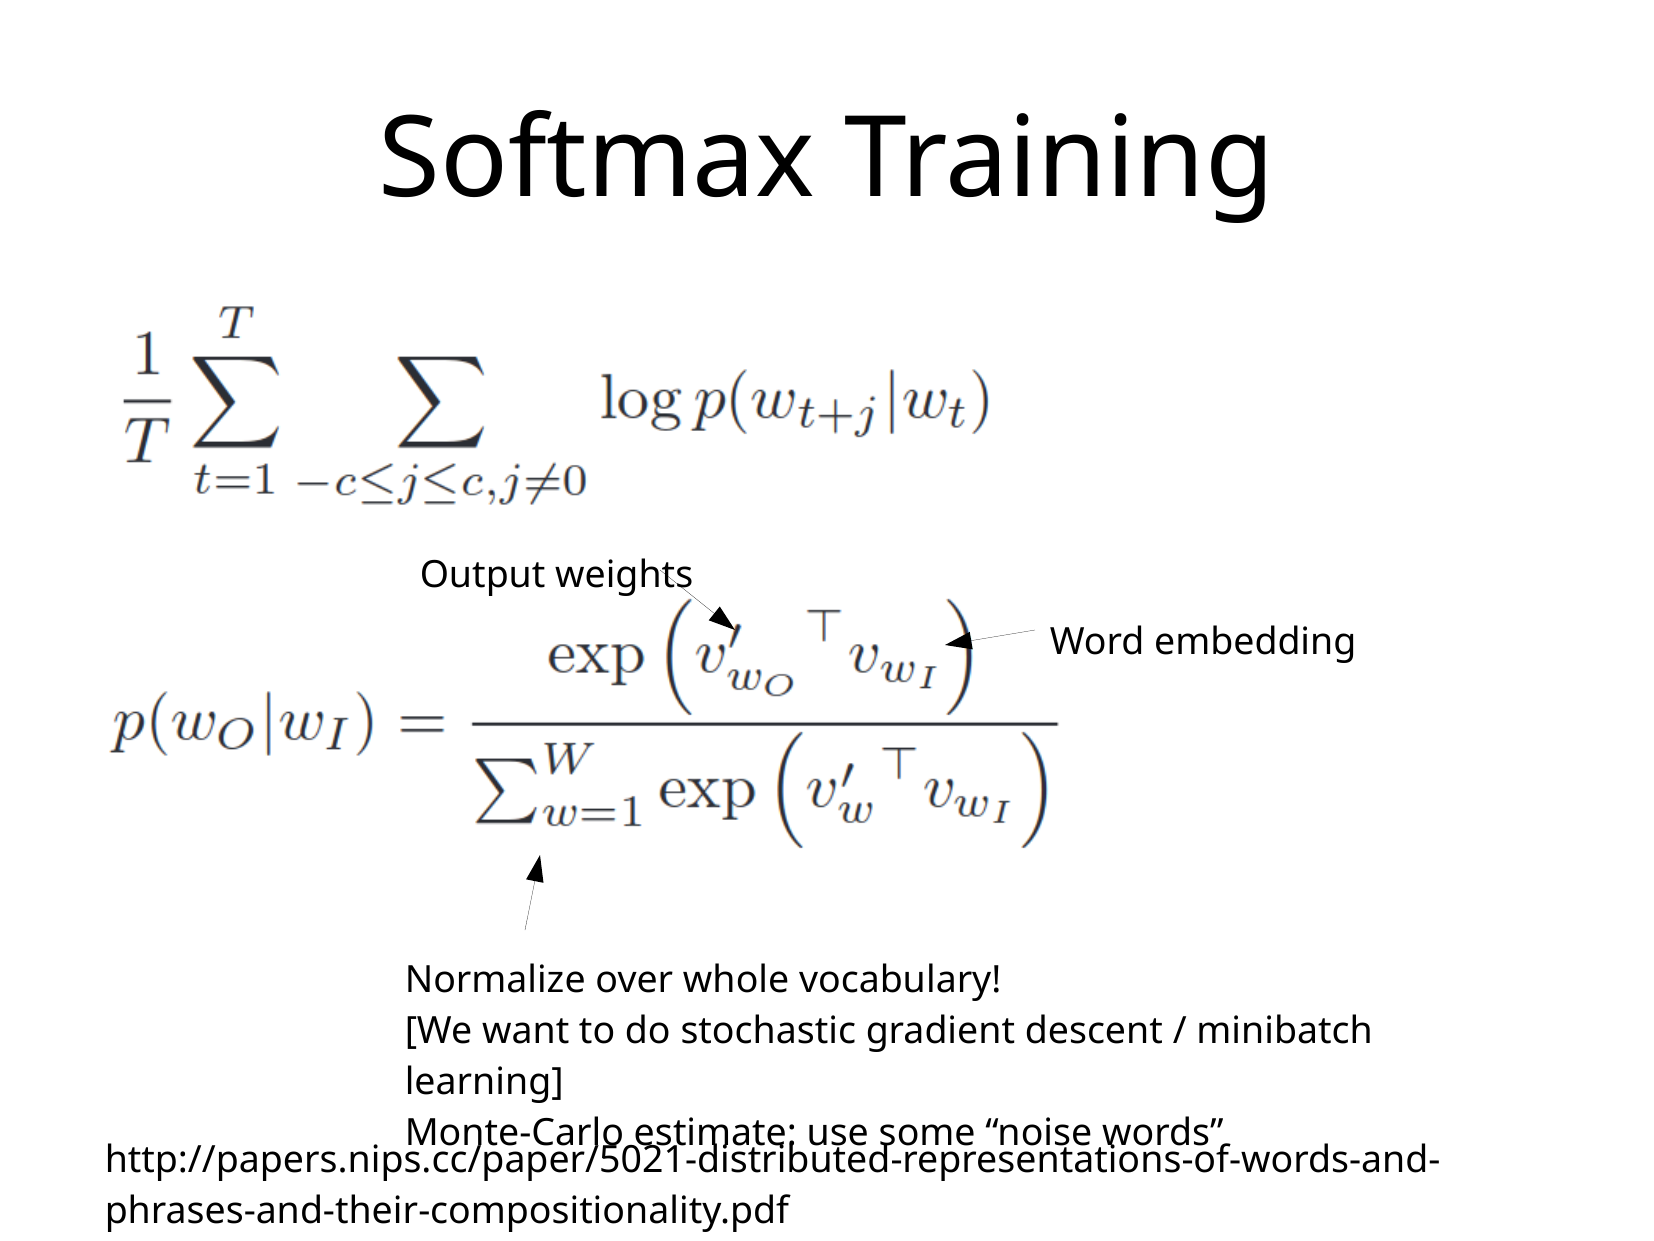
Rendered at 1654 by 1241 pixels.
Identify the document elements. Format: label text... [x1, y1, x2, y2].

title Softmax Training [82, 49, 1571, 257]
picture [99, 269, 1021, 541]
text_box Normalize over whole vocabulary! [We want to do stochastic gradient descent / minibatch learning] Monte-Carlo estimate: use some “noise words” [390, 945, 1531, 1074]
text_box http://papers.nips.cc/paper/5021-distributed-representations-of-words-and-phrases-and-their-compositionality.pdf [90, 1125, 1606, 1216]
text_box Output weights [405, 540, 766, 593]
text_box Word embedding [1035, 607, 1456, 661]
picture [94, 579, 1081, 871]
